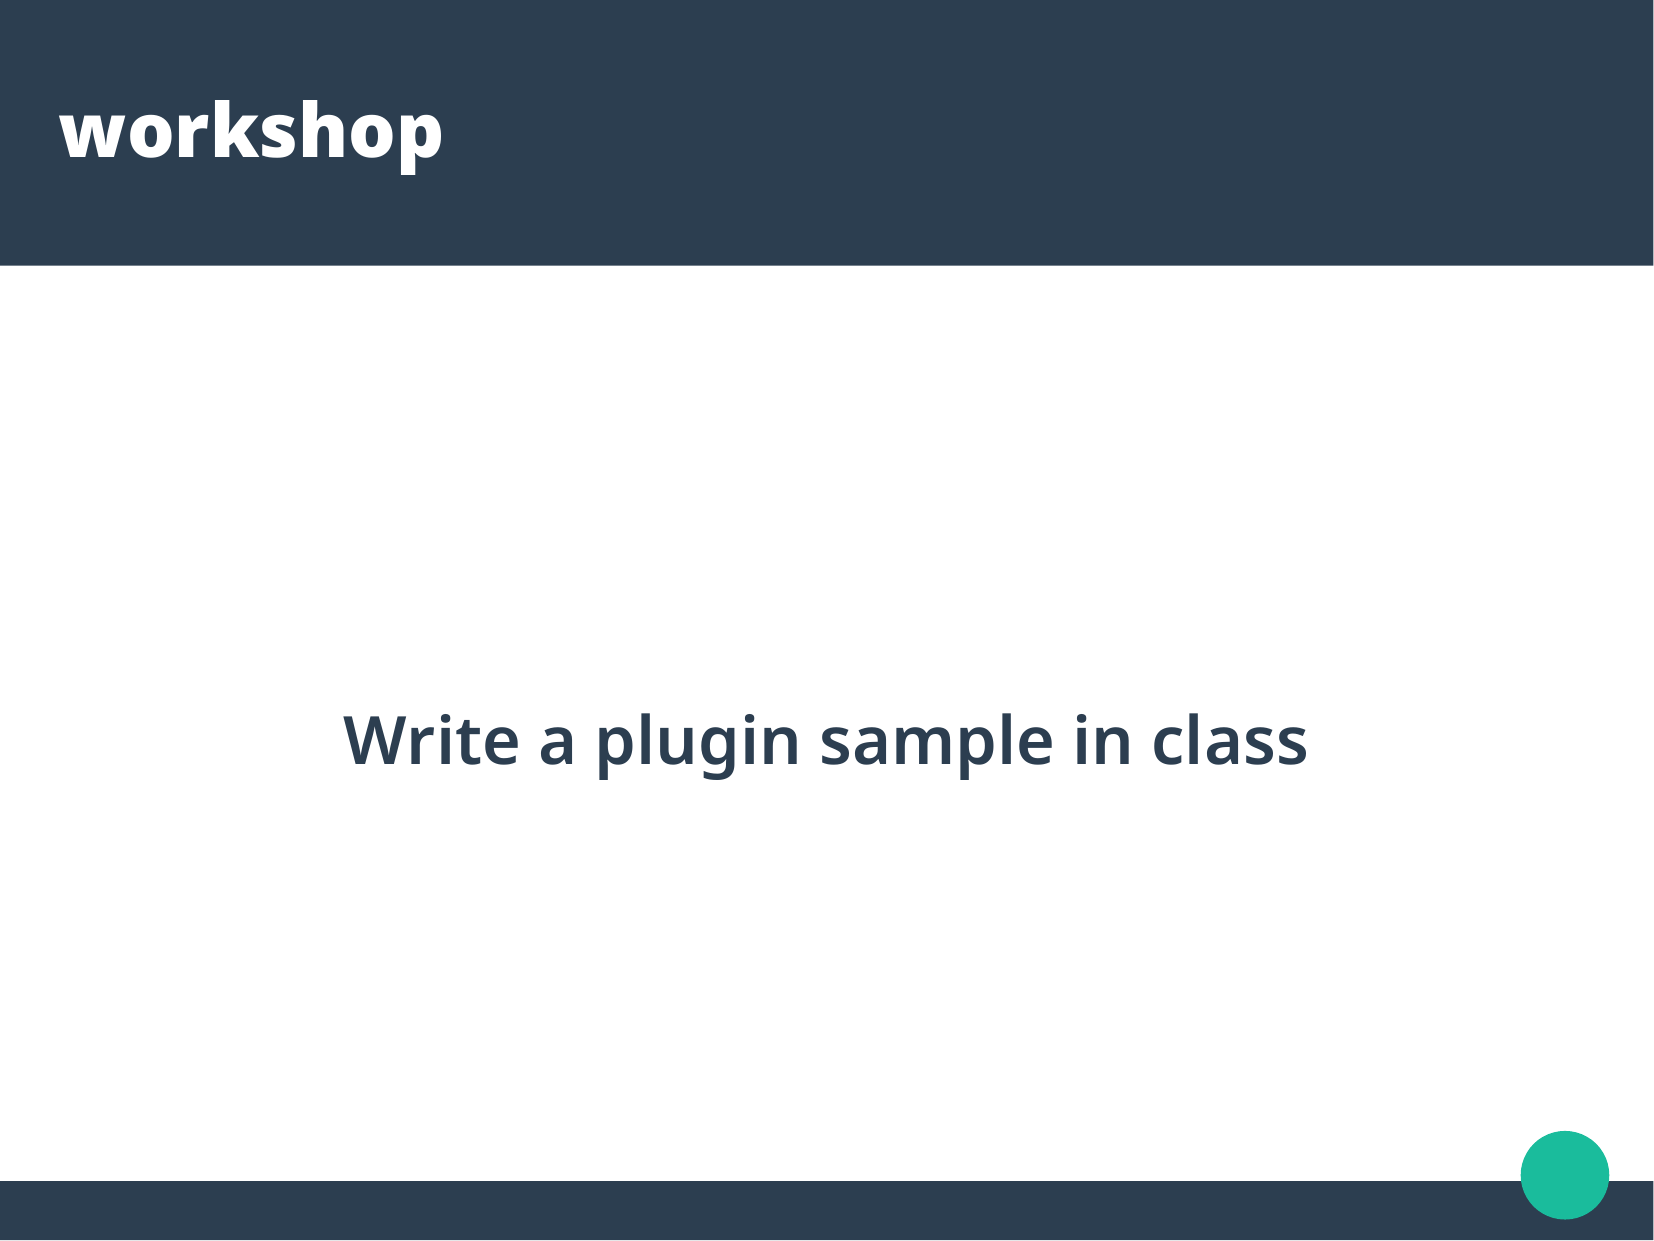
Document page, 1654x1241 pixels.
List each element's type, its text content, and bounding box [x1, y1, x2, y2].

title workshop [59, 49, 1595, 207]
list Write a plugin sample in class [59, 324, 1595, 1152]
